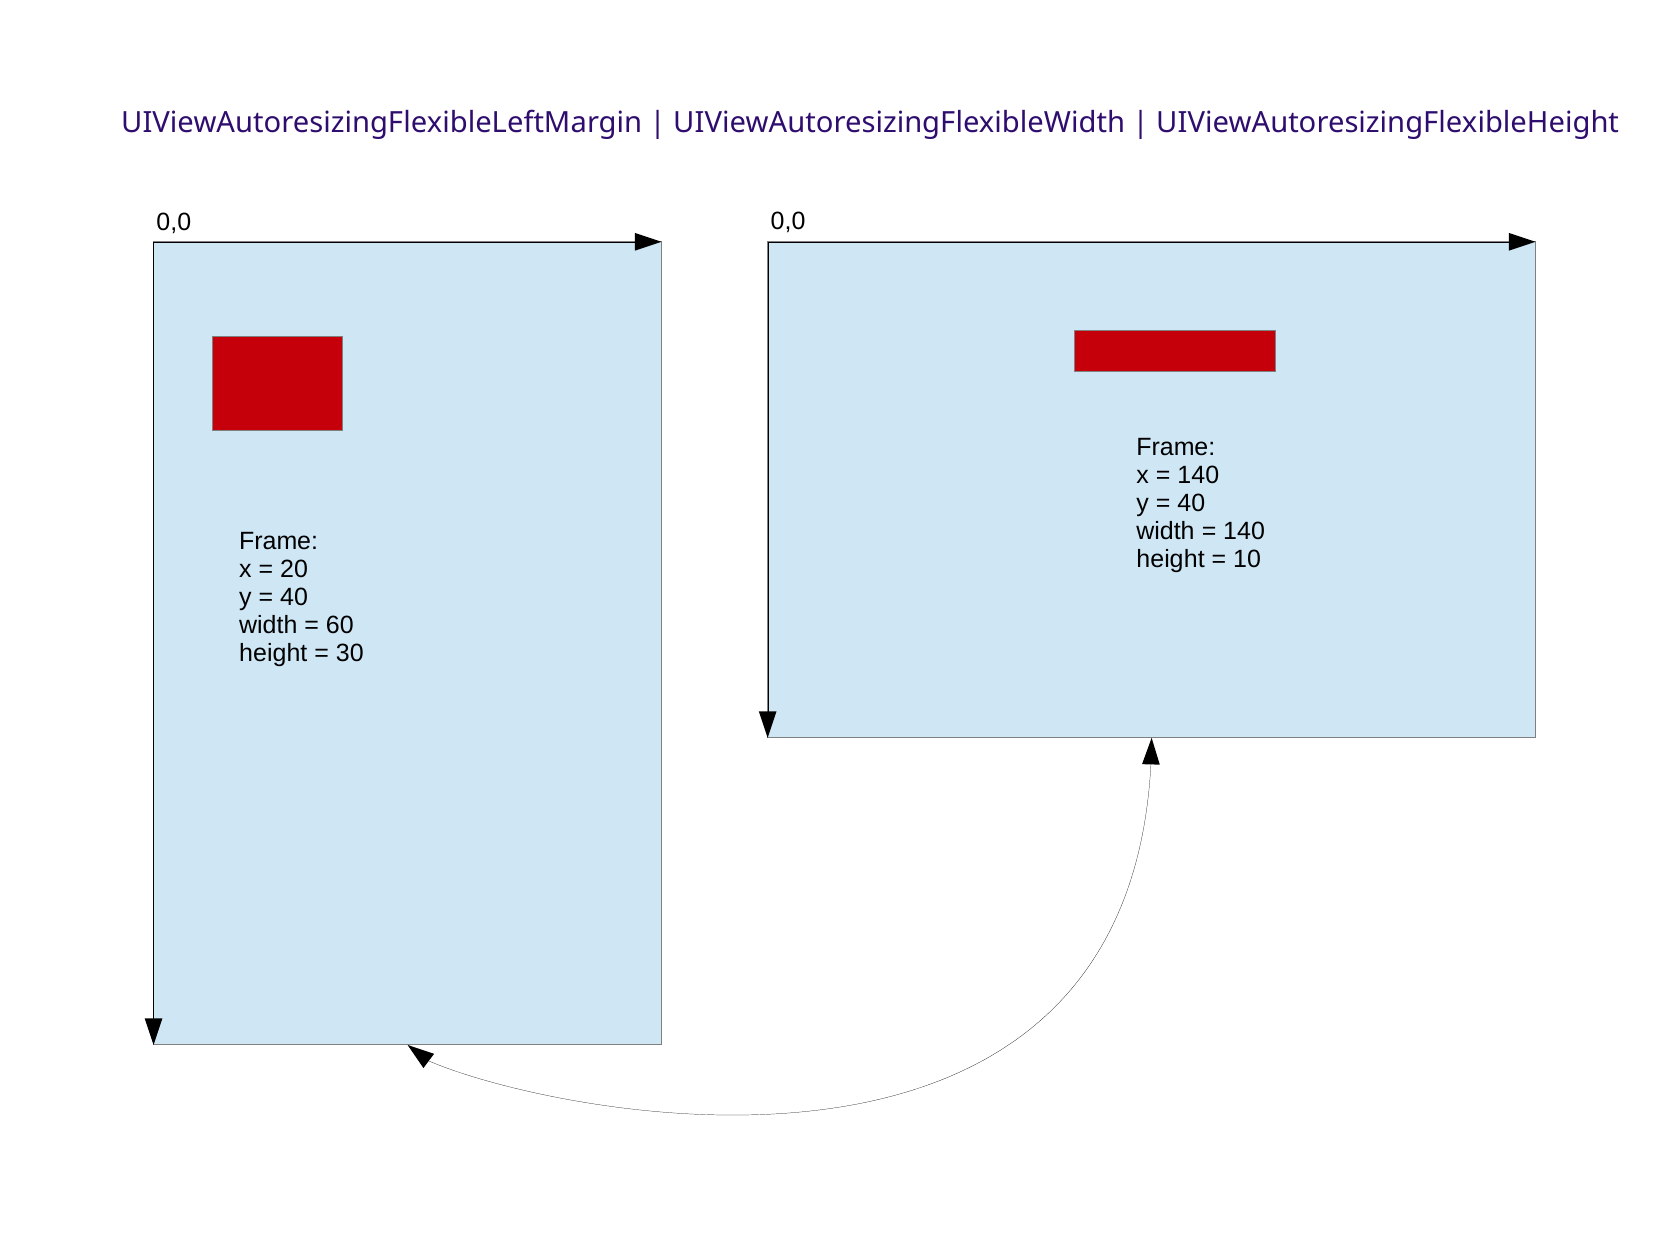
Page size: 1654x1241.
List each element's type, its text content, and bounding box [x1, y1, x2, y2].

text_box 0,0 [755, 199, 821, 242]
text_box [154, 242, 662, 1045]
text_box UIViewAutoresizingFlexibleLeftMargin | UIViewAutoresizingFlexibleWidth | UIViewAutoresizingFlexibleHeight [106, 93, 1549, 148]
text_box Frame: x = 140 y = 40 width = 140 height = 10 [1121, 425, 1280, 579]
text_box Frame: x = 20 y = 40 width = 60 height = 30 [224, 519, 379, 674]
text_box 0,0 [141, 200, 207, 244]
text_box [768, 242, 1536, 738]
